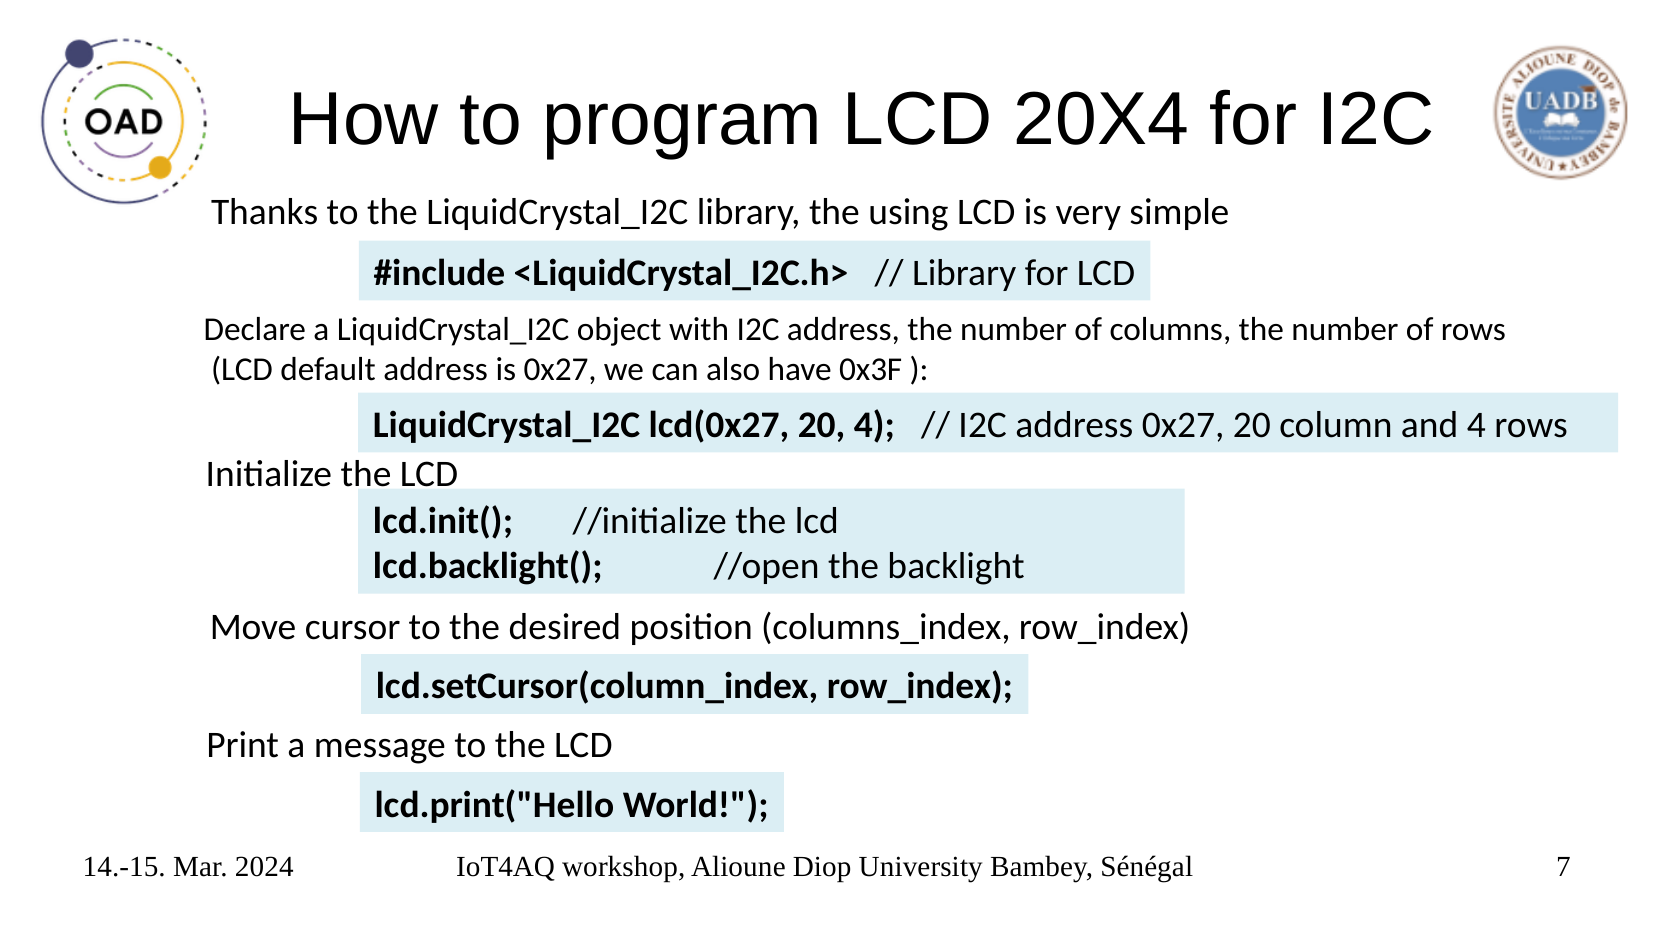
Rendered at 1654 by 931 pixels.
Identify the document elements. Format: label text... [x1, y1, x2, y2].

text_box Thanks to the LiquidCrystal_I2C library, the using LCD is very simple [196, 180, 1246, 240]
picture [1482, 37, 1641, 188]
footer IoT4AQ workshop, Alioune Diop University Bambey, Sénégal [338, 847, 1312, 912]
picture [0, 24, 242, 225]
slide_number <number> [1312, 847, 1571, 912]
text_box #include <LiquidCrystal_I2C.h> // Library for LCD [358, 240, 1151, 299]
text_box Declare a LiquidCrystal_I2C object with I2C address, the number of columns, the number of rows (LCD default address is 0x27, we can also have 0x3F ): [188, 299, 1654, 395]
text_box lcd.setCursor(column_index, row_index); [361, 654, 1029, 714]
title How to program LCD 20X4 for I2C [278, 37, 1446, 193]
text_box Initialize the LCD [190, 441, 474, 502]
slide_number 14.-15. Mar. 2024 [82, 847, 338, 912]
text_box lcd.print("Hello World!"); [359, 772, 784, 832]
text_box LiquidCrystal_I2C lcd(0x27, 20, 4); // I2C address 0x27, 20 column and 4 rows [358, 392, 1619, 453]
text_box Move cursor to the desired position (columns_index, row_index) [195, 594, 1207, 655]
text_box lcd.init(); //initialize the lcd lcd.backlight(); //open the backlight [358, 488, 1185, 594]
text_box Print a message to the LCD [191, 713, 628, 773]
